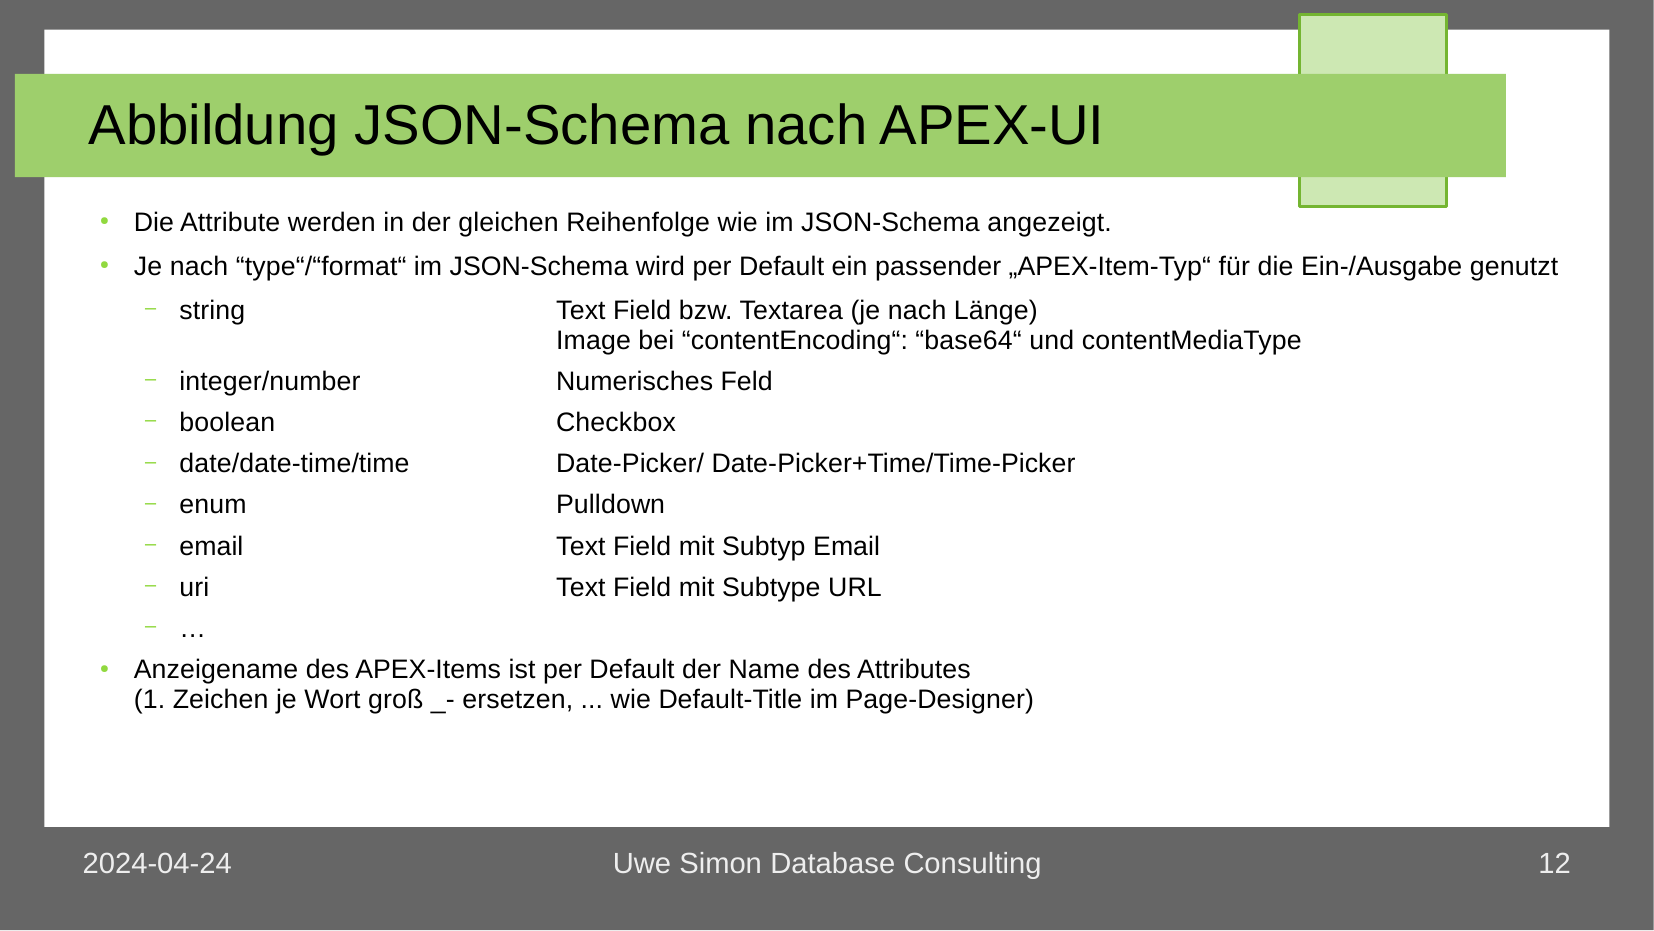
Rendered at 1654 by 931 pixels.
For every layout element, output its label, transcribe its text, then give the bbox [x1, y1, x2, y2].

title Abbildung JSON-Schema nach APEX-UI [88, 73, 1506, 178]
list Die Attribute werden in der gleichen Reihenfolge wie im JSON-Schema angezeigt. Je nach “type“/“format“ im JSON-Schema wird per Default ein passender „APEX-Item-Typ“ für die Ein-/Ausgabe genutzt string Text Field bzw. Textarea (je nach Länge) Image bei “contentEncoding“: “base64“ und contentMediaType integer/number Numerisches Feld boolean Checkbox date/date-time/time Date-Picker/ Date-Picker+Time/Time-Picker enum Pulldown email Text Field mit Subtyp Email uri Text Field mit Subtype URL … Anzeigename des APEX-Items ist per Default der Name des Attributes (1. Zeichen je Wort groß _- ersetzen, ... wie Default-Title im Page-Designer) [88, 206, 1563, 739]
